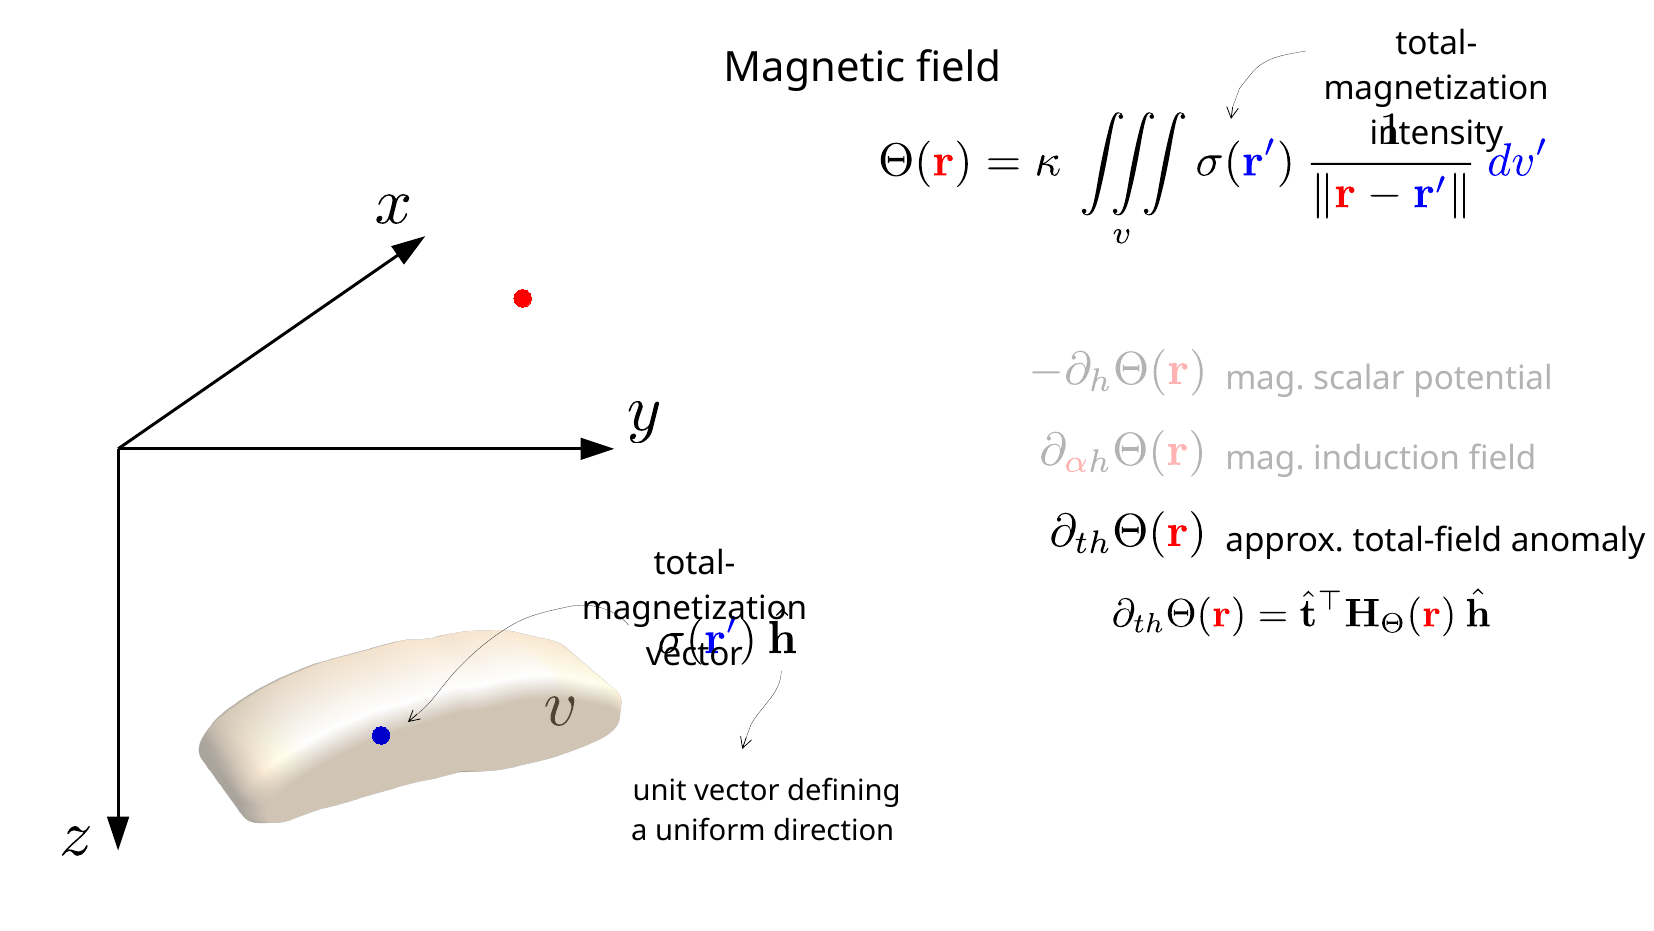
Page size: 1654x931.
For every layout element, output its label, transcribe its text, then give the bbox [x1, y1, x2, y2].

picture [626, 401, 662, 443]
text_box [372, 726, 390, 745]
text_box unit vector defining a uniform direction [616, 761, 928, 869]
picture [59, 826, 93, 856]
text_box approx. total-field anomaly [1210, 508, 1639, 561]
picture [655, 625, 799, 667]
text_box total-magnetization vector [567, 531, 900, 625]
picture [1110, 586, 1493, 638]
text_box total-magnetization intensity [1308, 11, 1642, 107]
picture [878, 112, 1547, 244]
text_box [1015, 330, 1583, 485]
text_box Magnetic field [708, 29, 1005, 91]
picture [374, 194, 413, 224]
text_box [513, 289, 532, 308]
picture [1047, 509, 1209, 560]
